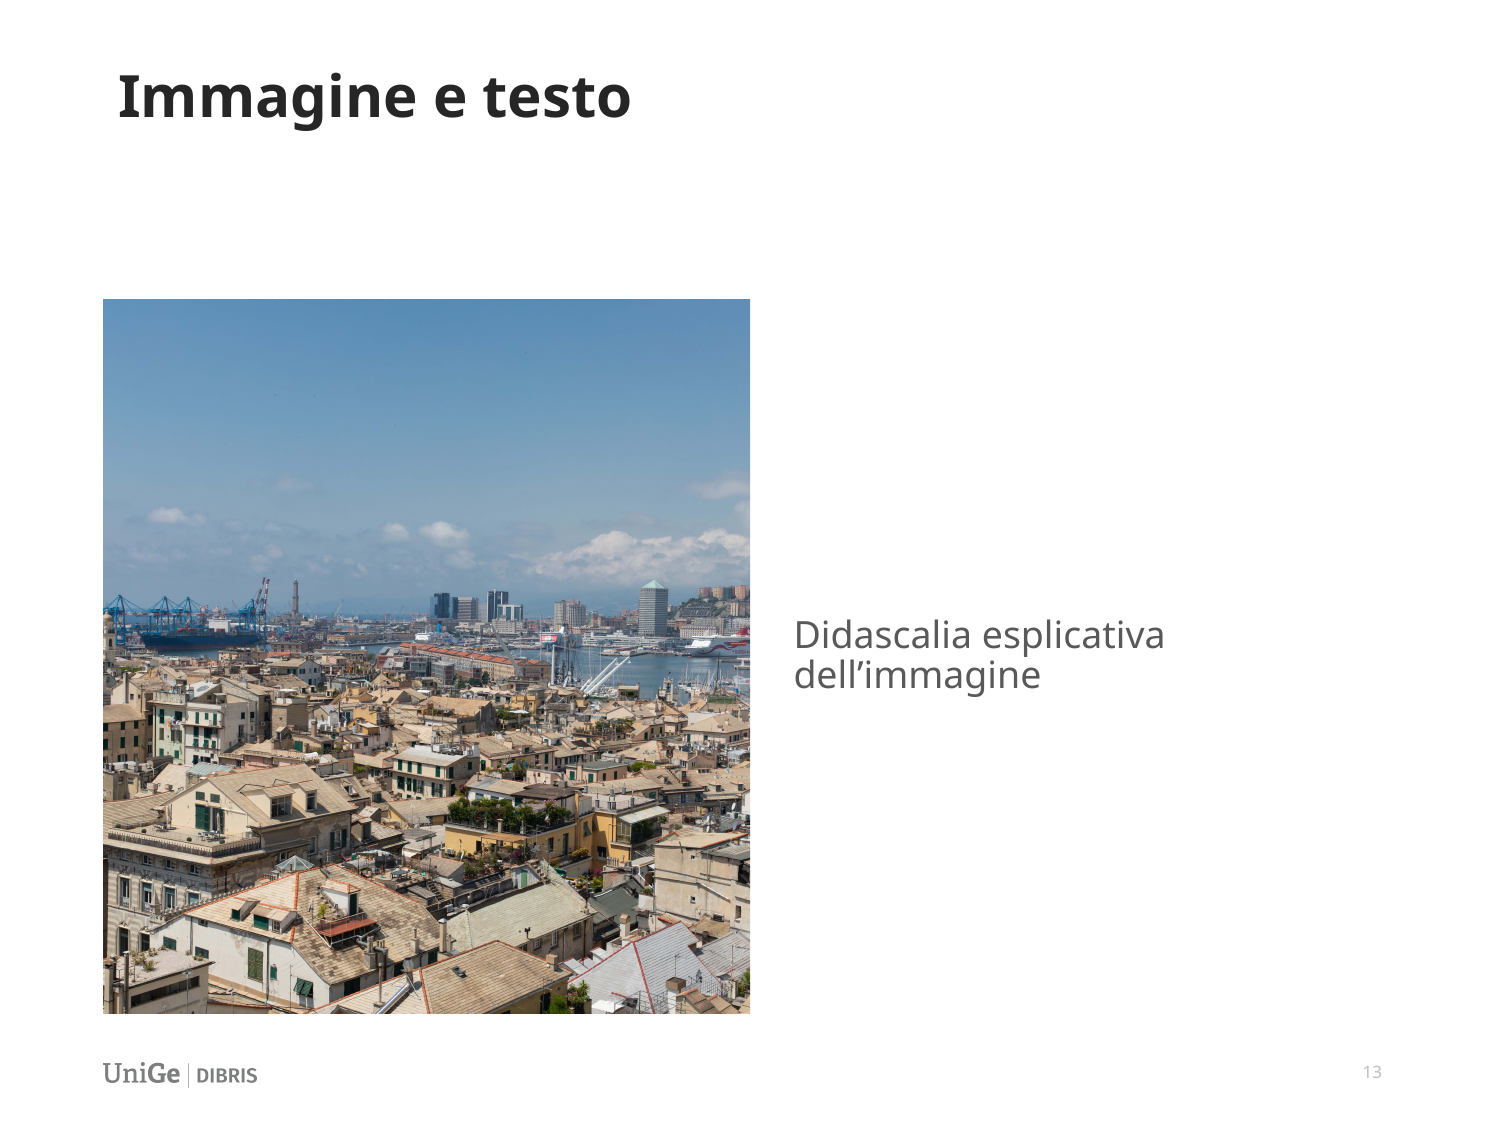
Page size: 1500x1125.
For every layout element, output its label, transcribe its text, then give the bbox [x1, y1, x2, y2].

title Immagine e testo [103, 59, 1397, 222]
list Didascalia esplicativa dell’immagine [778, 299, 1397, 1014]
picture [103, 299, 751, 1014]
